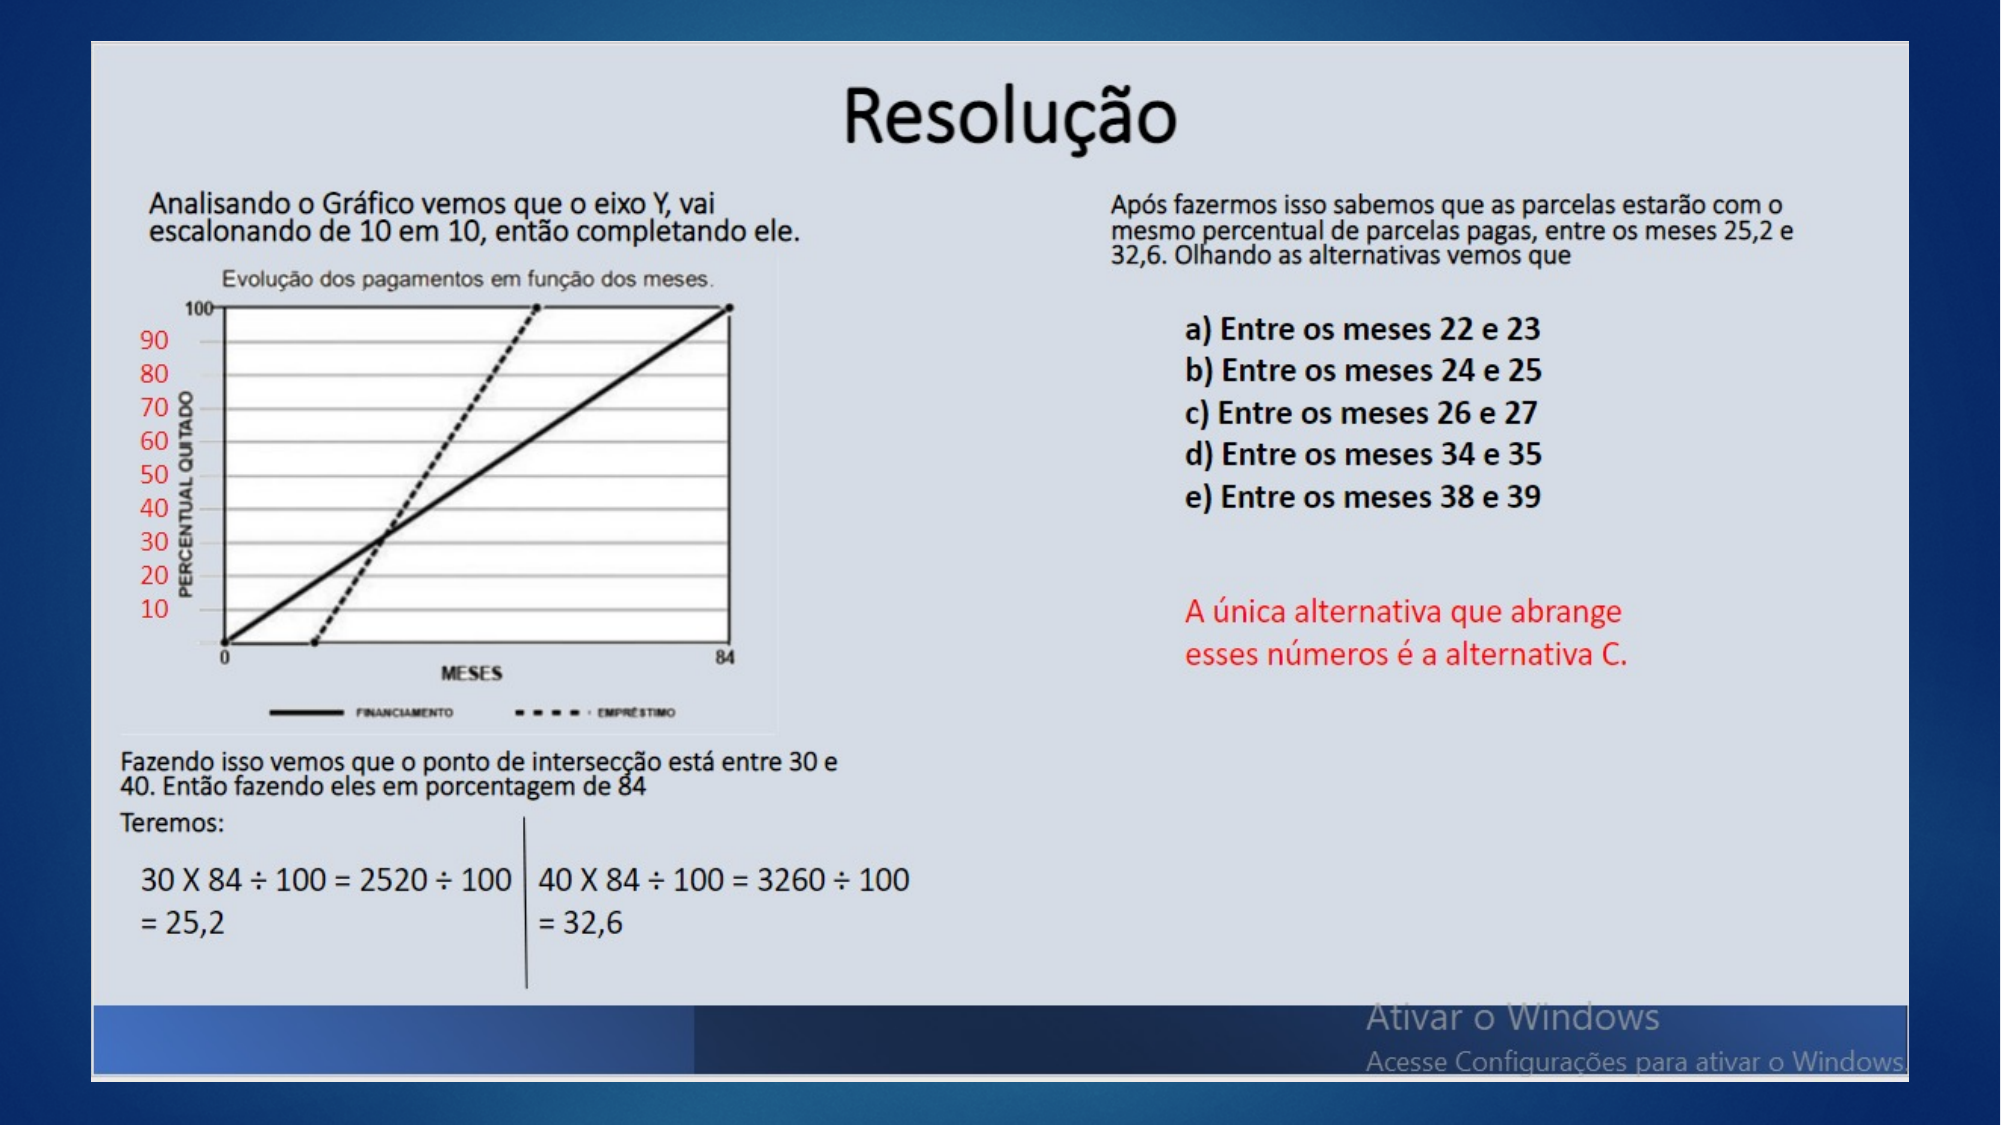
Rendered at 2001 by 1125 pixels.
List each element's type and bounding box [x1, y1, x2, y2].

picture [91, 41, 1909, 1082]
